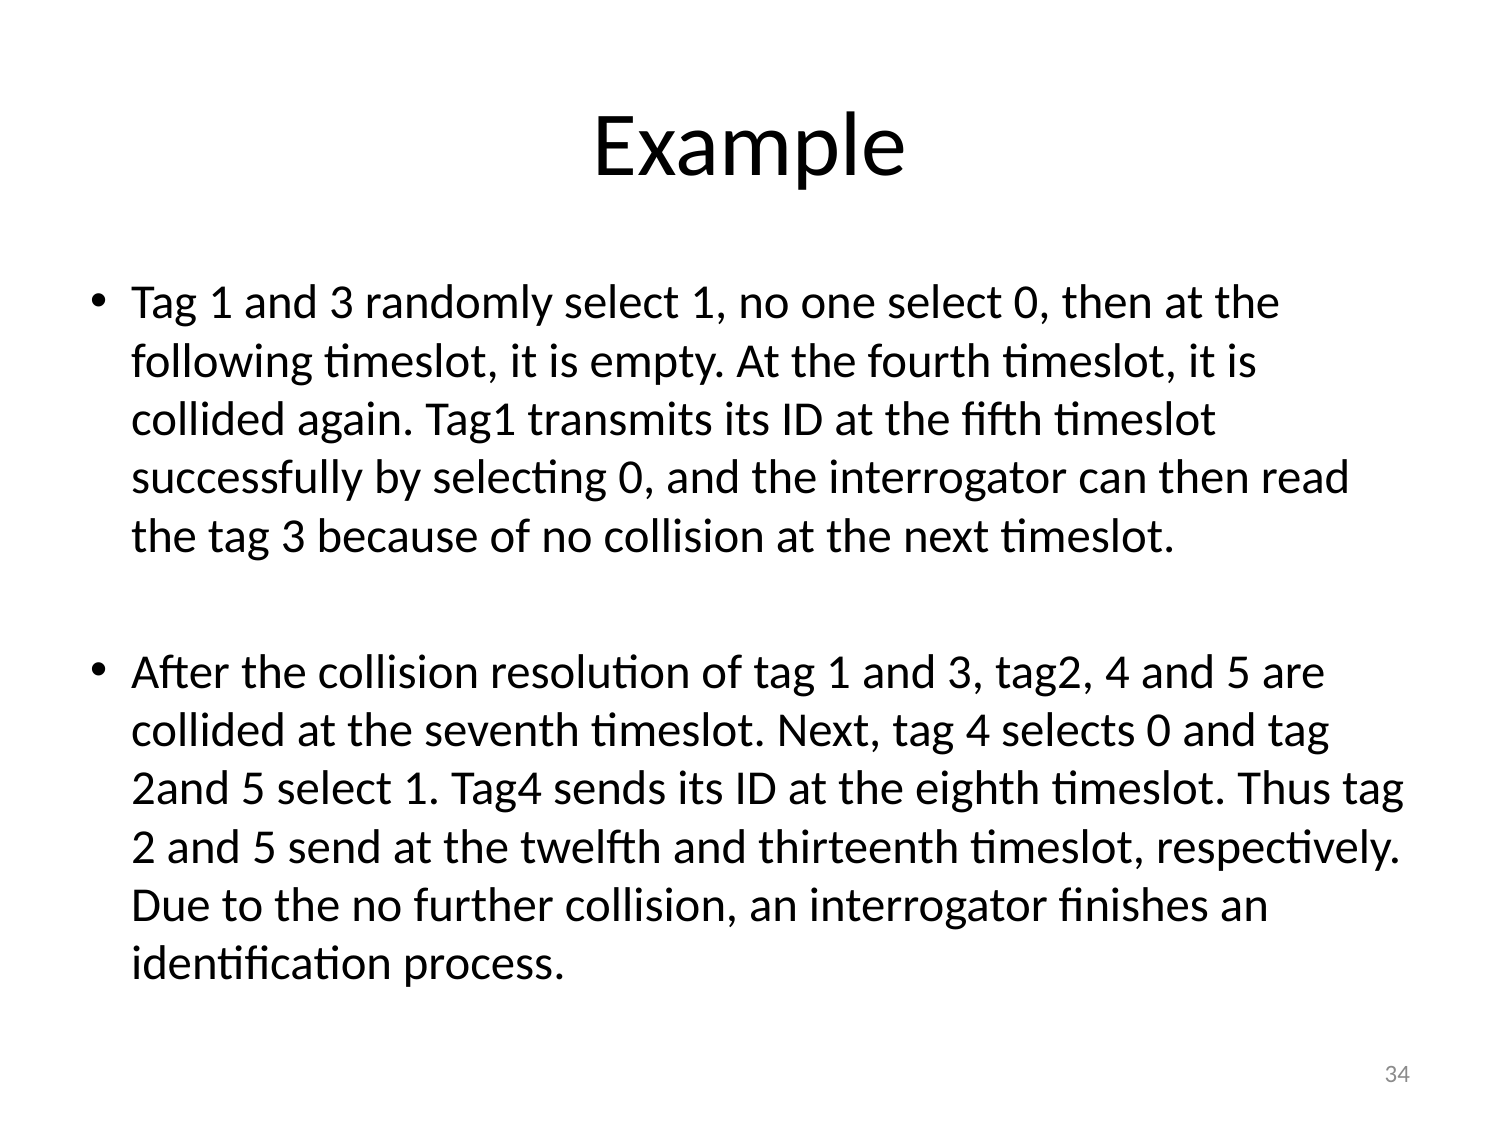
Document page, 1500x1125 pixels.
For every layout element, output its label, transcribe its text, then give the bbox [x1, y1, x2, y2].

title Example [75, 45, 1425, 233]
list Tag 1 and 3 randomly select 1, no one select 0, then at the following timeslot, it is empty. At the fourth timeslot, it is collided again. Tag1 transmits its ID at the fifth timeslot successfully by selecting 0, and the interrogator can then read the tag 3 because of no collision at the next timeslot. After the collision resolution of tag 1 and 3, tag2, 4 and 5 are collided at the seventh timeslot. Next, tag 4 selects 0 and tag 2and 5 select 1. Tag4 sends its ID at the eighth timeslot. Thus tag 2 and 5 send at the twelfth and thirteenth timeslot, respectively. Due to the no further collision, an interrogator finishes an identification process. [75, 262, 1425, 1005]
slide_number <number> [1074, 1042, 1425, 1103]
